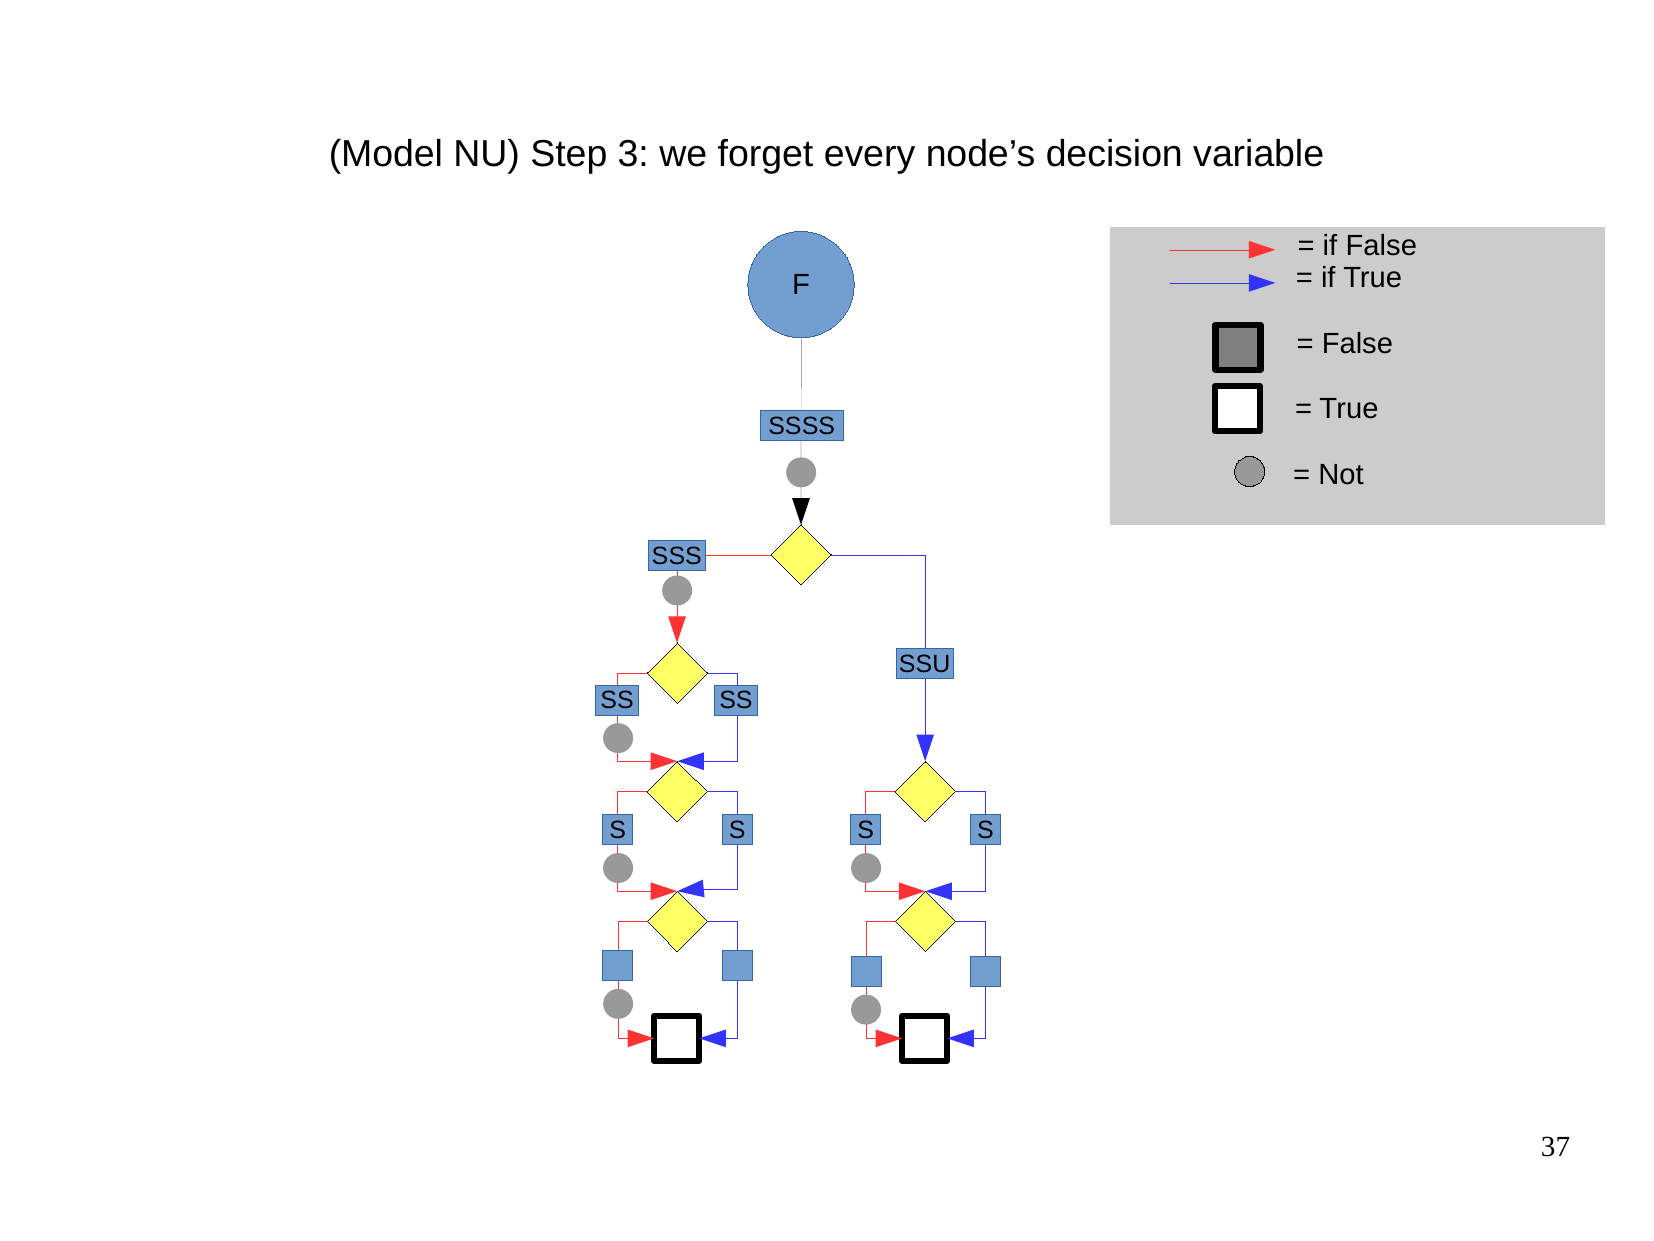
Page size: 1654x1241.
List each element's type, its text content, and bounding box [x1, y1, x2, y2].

text_box [603, 723, 634, 754]
text_box [602, 950, 633, 981]
text_box [1234, 456, 1265, 487]
text_box [647, 642, 708, 704]
text_box [851, 956, 882, 987]
text_box [895, 891, 956, 952]
text_box [895, 761, 956, 822]
text_box [786, 457, 817, 488]
text_box [851, 852, 882, 884]
text_box S [602, 814, 633, 845]
text_box F [747, 257, 855, 338]
text_box [771, 524, 832, 585]
text_box = if False = if True = False = True = Not [1109, 227, 1605, 525]
text_box [902, 1015, 948, 1061]
text_box [970, 956, 1001, 987]
text_box SS [714, 685, 758, 716]
text_box S [970, 814, 1001, 845]
text_box [654, 1015, 700, 1061]
text_box S [722, 814, 753, 845]
text_box [662, 575, 693, 606]
text_box [1215, 324, 1261, 370]
text_box S [850, 814, 881, 845]
text_box [722, 950, 753, 981]
text_box SSS [648, 540, 706, 571]
text_box SSSS [760, 410, 844, 441]
title (Model NU) Step 3: we forget every node’s decision variable [82, 49, 1571, 257]
text_box [1215, 386, 1261, 432]
text_box [603, 988, 634, 1019]
text_box [851, 994, 882, 1025]
text_box SSU [896, 648, 954, 679]
text_box [647, 762, 708, 822]
text_box [647, 892, 708, 952]
text_box [603, 852, 634, 884]
text_box SS [595, 685, 639, 716]
